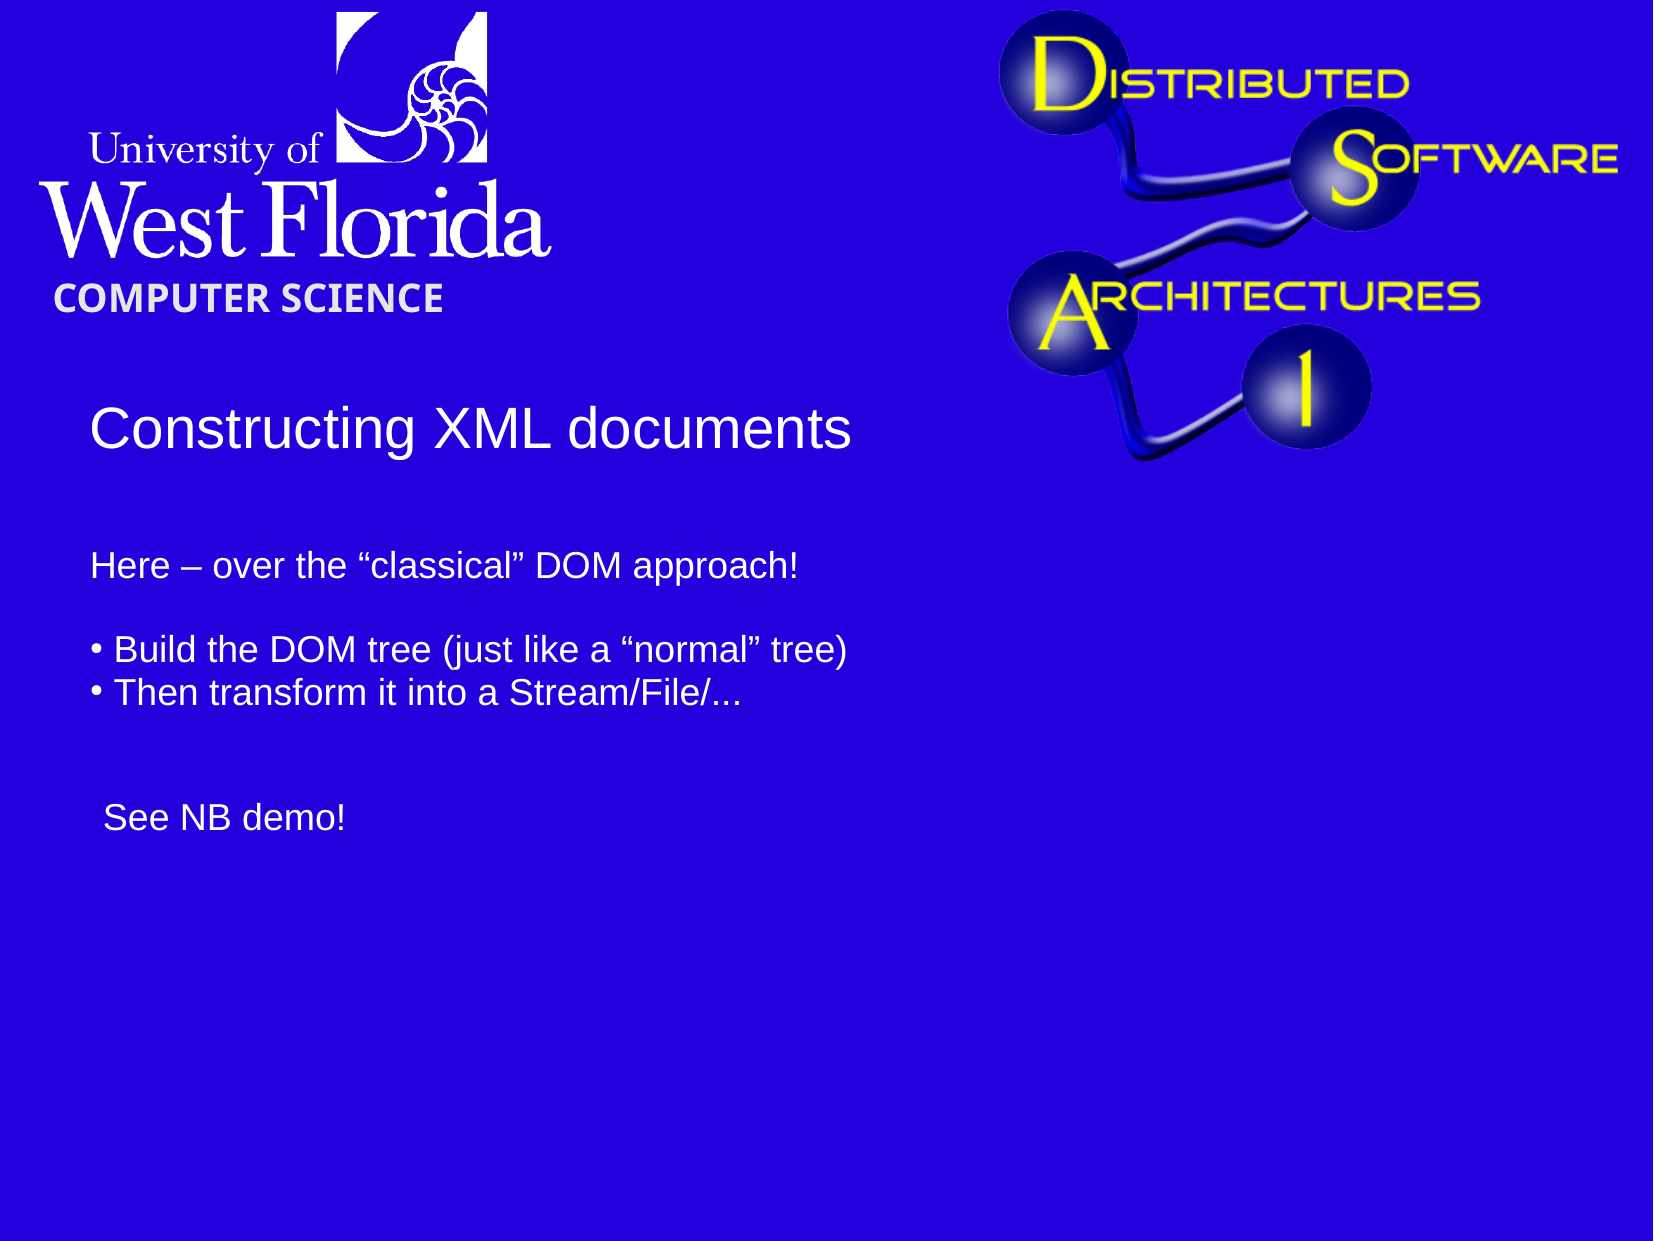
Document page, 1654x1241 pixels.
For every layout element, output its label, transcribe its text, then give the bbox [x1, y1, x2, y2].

picture [910, 0, 1653, 506]
picture [37, 0, 559, 262]
text_box COMPUTER SCIENCE [37, 262, 563, 334]
text_box Constructing XML documents Here – over the “classical” DOM approach! Build the DOM tree (just like a “normal” tree) Then transform it into a Stream/File/... See NB demo! [75, 388, 1276, 973]
